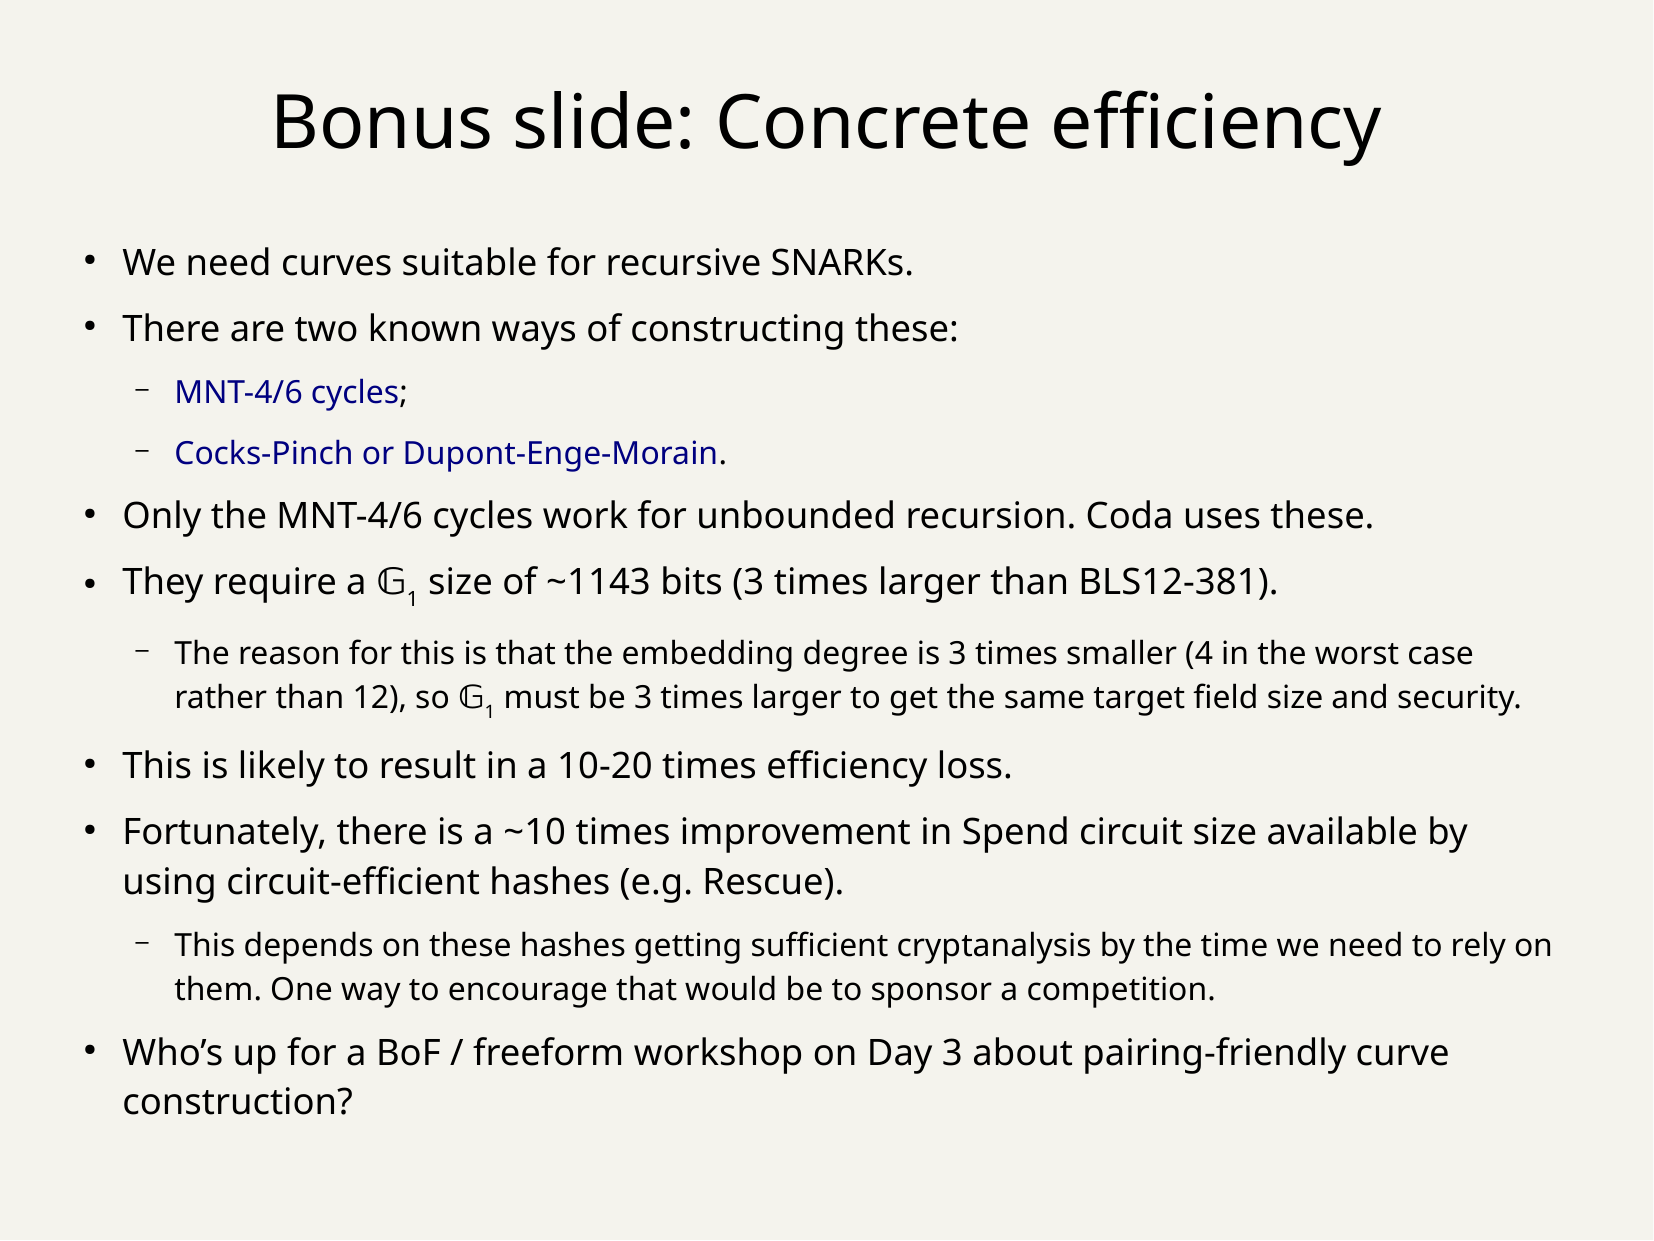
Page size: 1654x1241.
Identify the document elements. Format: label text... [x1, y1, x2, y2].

title Bonus slide: Concrete efficiency [82, 49, 1571, 189]
list We need curves suitable for recursive SNARKs. There are two known ways of constructing these: MNT-4/6 cycles; Cocks-Pinch or Dupont-Enge-Morain. Only the MNT-4/6 cycles work for unbounded recursion. Coda uses these. They require a 𝔾1 size of ~1143 bits (3 times larger than BLS12-381). The reason for this is that the embedding degree is 3 times smaller (4 in the worst case rather than 12), so 𝔾1 must be 3 times larger to get the same target field size and security. This is likely to result in a 10-20 times efficiency loss. Fortunately, there is a ~10 times improvement in Spend circuit size available by using circuit-efficient hashes (e.g. Rescue). This depends on these hashes getting sufficient cryptanalysis by the time we need to rely on them. One way to encourage that would be to sponsor a competition. Who’s up for a BoF / freeform workshop on Day 3 about pairing-friendly curve construction? [70, 236, 1571, 1146]
